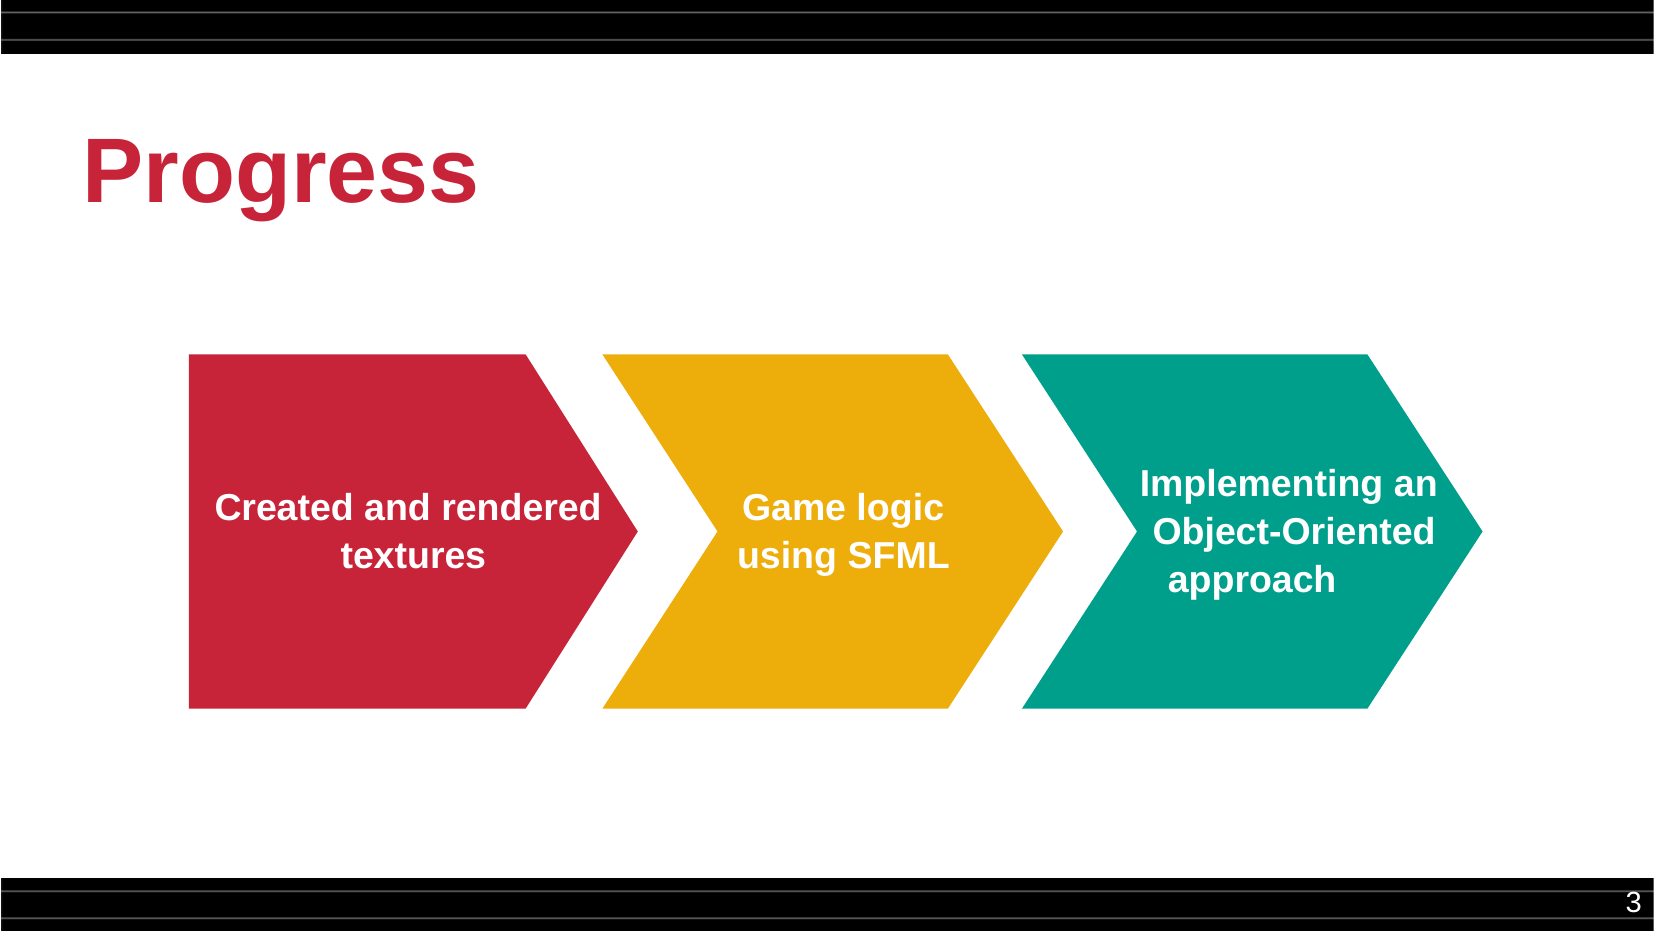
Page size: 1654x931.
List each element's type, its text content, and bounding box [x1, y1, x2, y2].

title Progress [82, 119, 1571, 222]
picture [1, 878, 1654, 931]
text_box Game logic using SFML [602, 354, 1064, 709]
text_box Implementing an Object-Oriented approach [1021, 354, 1483, 709]
text_box Created and rendered textures [188, 354, 638, 709]
picture [1, 0, 1654, 54]
